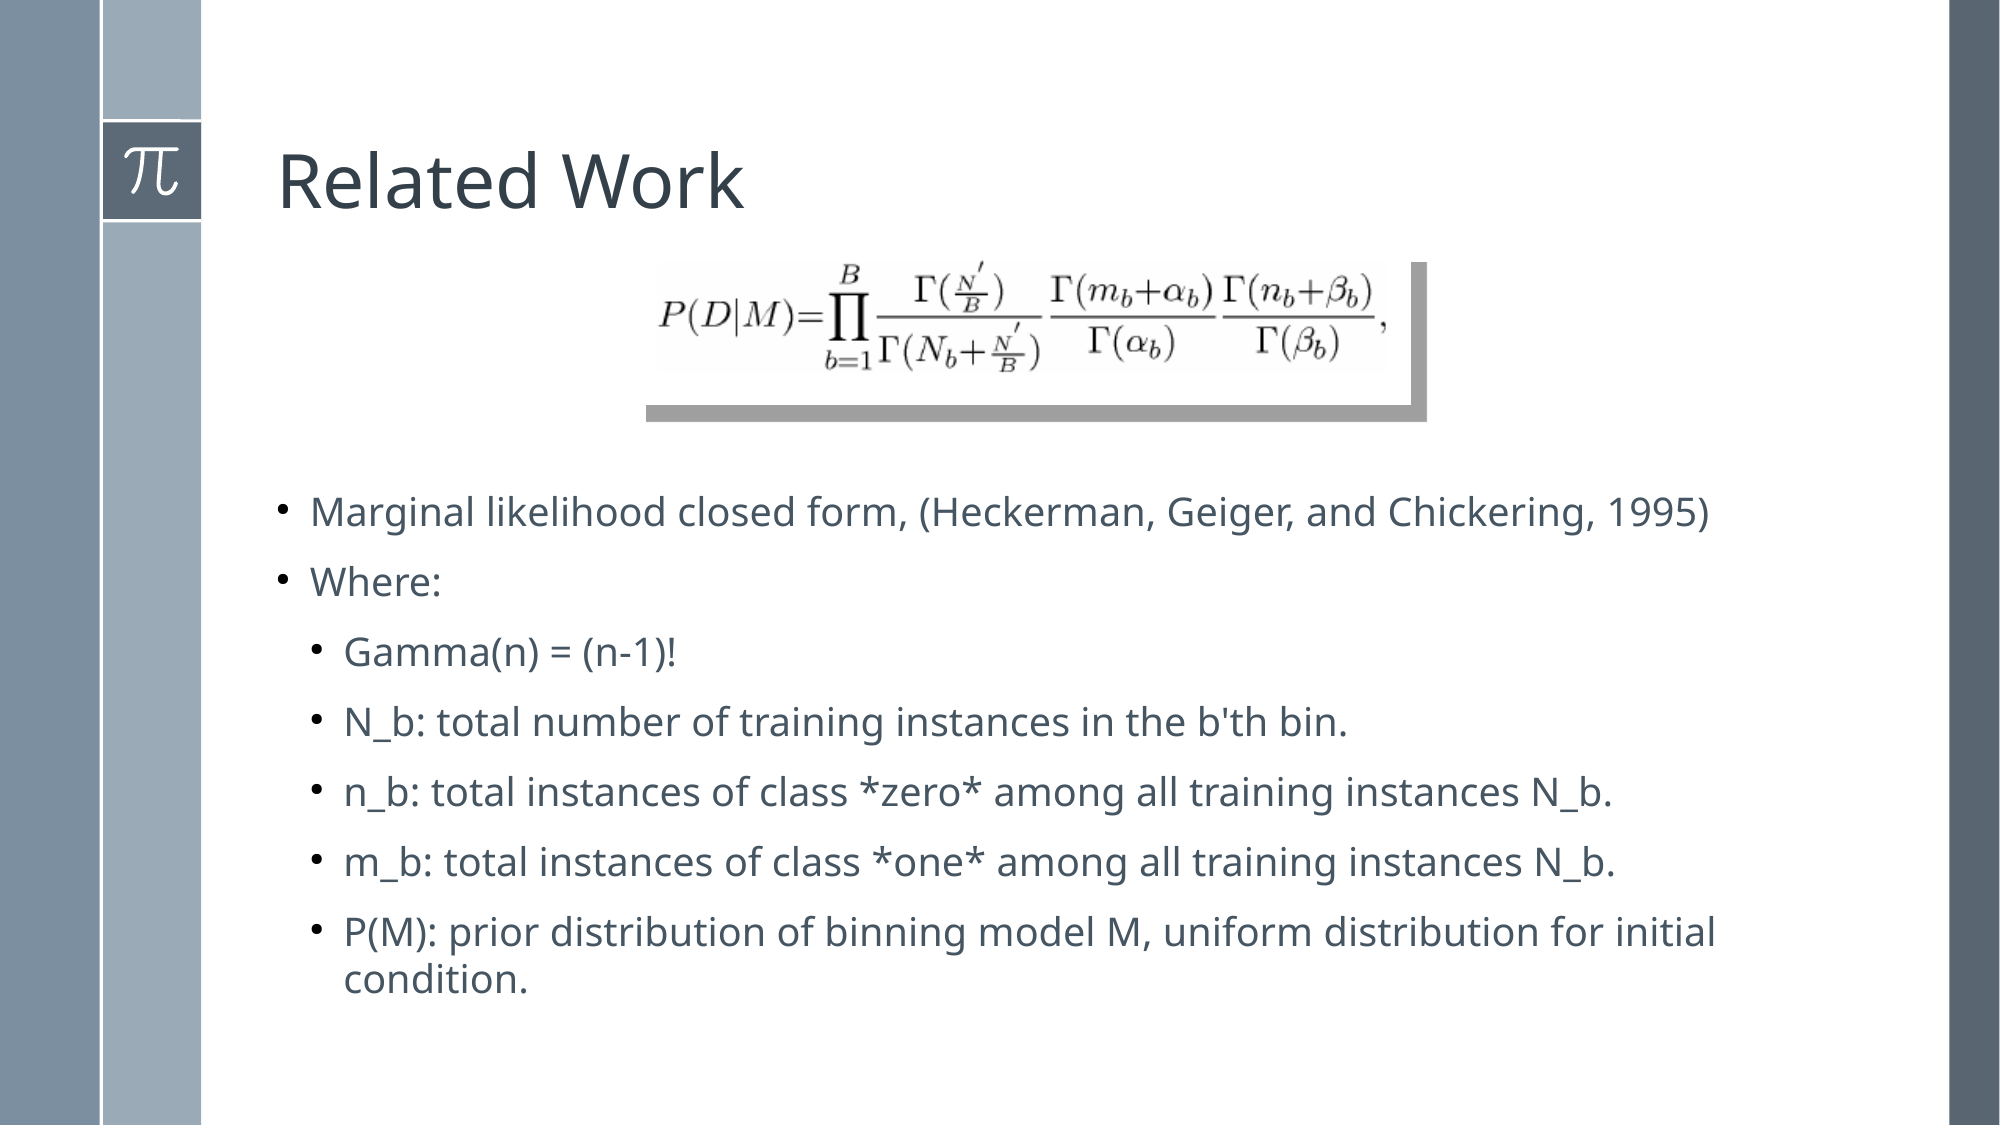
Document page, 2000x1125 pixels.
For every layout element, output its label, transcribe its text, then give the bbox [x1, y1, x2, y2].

text_box Related Work [261, 29, 1867, 233]
text_box Marginal likelihood closed form, (Heckerman, Geiger, and Chickering, 1995) Where: Gamma(n) = (n-1)! N_b: total number of training instances in the b'th bin. n_b: total instances of class *zero* among all training instances N_b. m_b: total instances of class *one* among all training instances N_b. P(M): prior distribution of binning model M, uniform distribution for initial condition. [261, 262, 1845, 1013]
picture [628, 244, 1411, 405]
